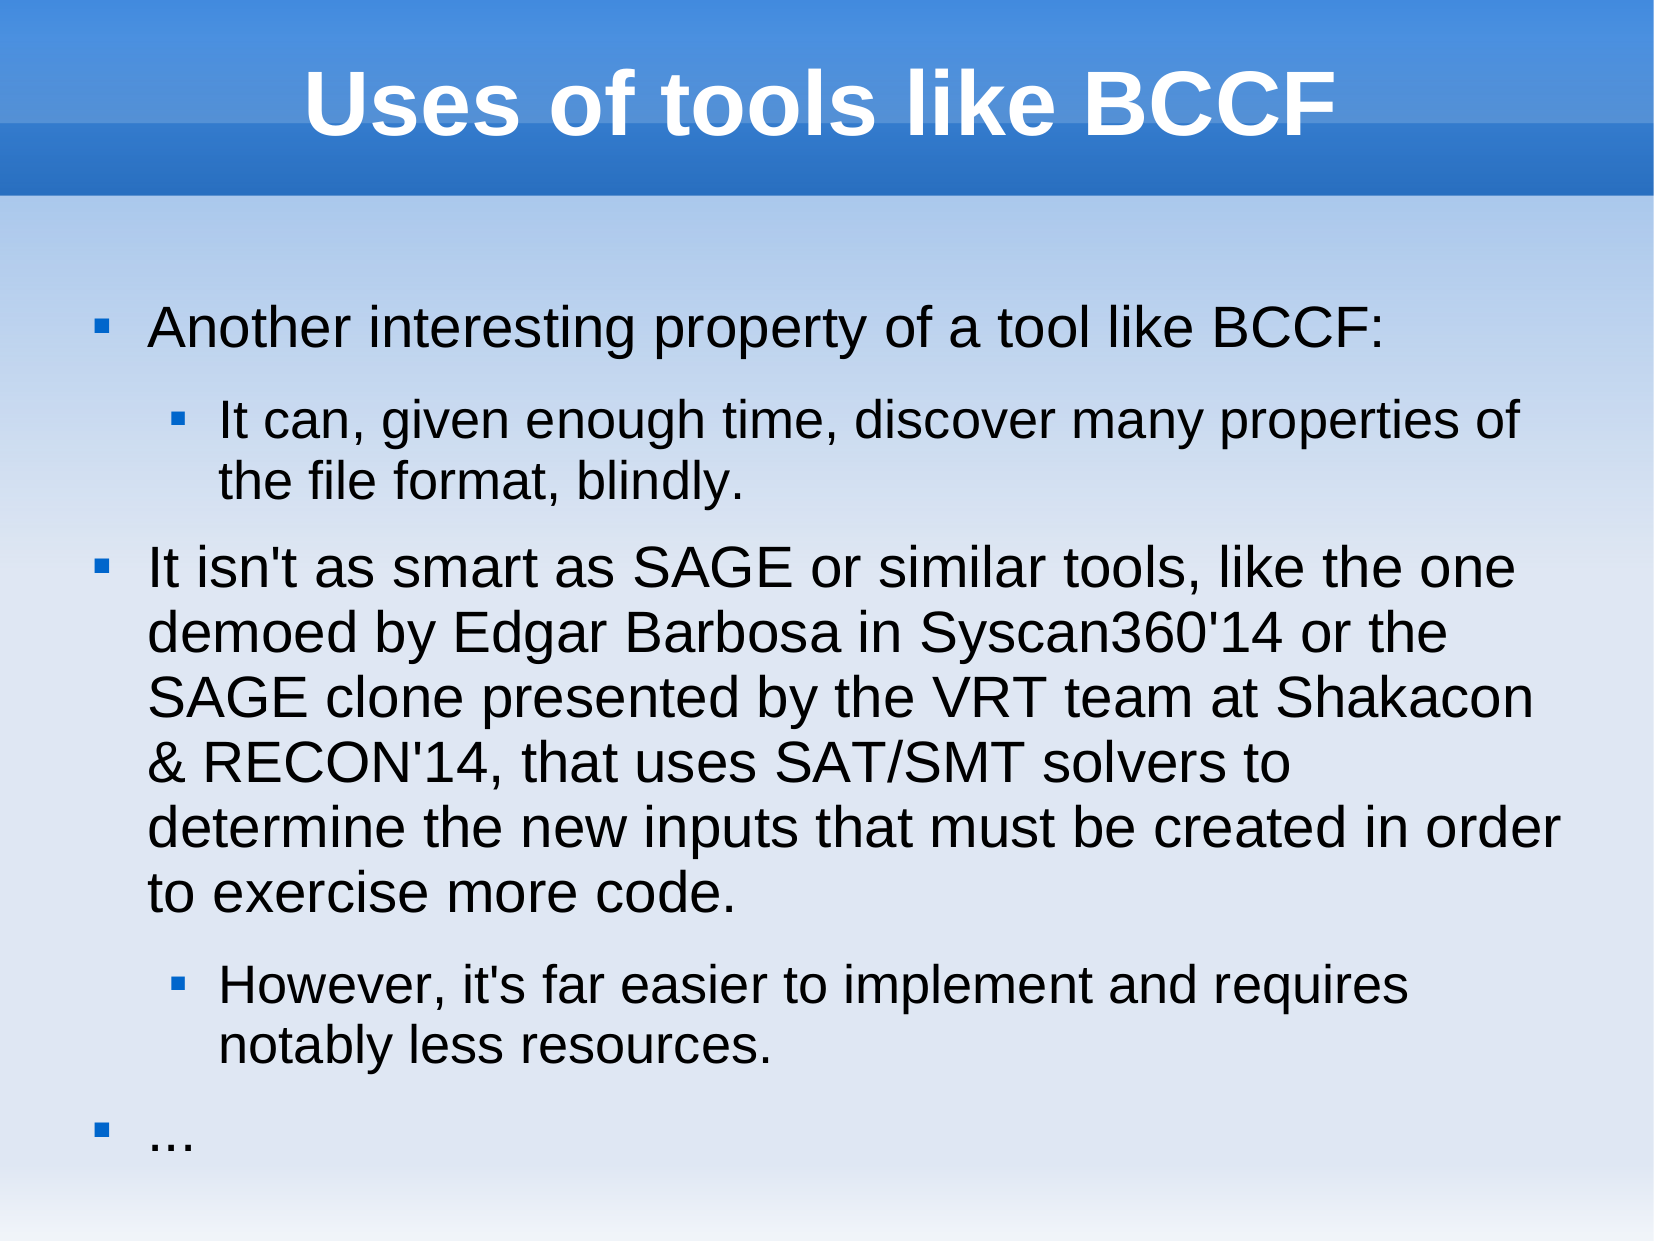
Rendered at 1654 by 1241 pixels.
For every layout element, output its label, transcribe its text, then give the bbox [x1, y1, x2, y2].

title Uses of tools like BCCF [76, 0, 1565, 208]
list Another interesting property of a tool like BCCF: It can, given enough time, discover many properties of the file format, blindly. It isn't as smart as SAGE or similar tools, like the one demoed by Edgar Barbosa in Syscan360'14 or the SAGE clone presented by the VRT team at Shakacon & RECON'14, that uses SAT/SMT solvers to determine the new inputs that must be created in order to exercise more code. However, it's far easier to implement and requires notably less resources. ... [76, 295, 1565, 1164]
picture [0, 0, 1654, 1241]
